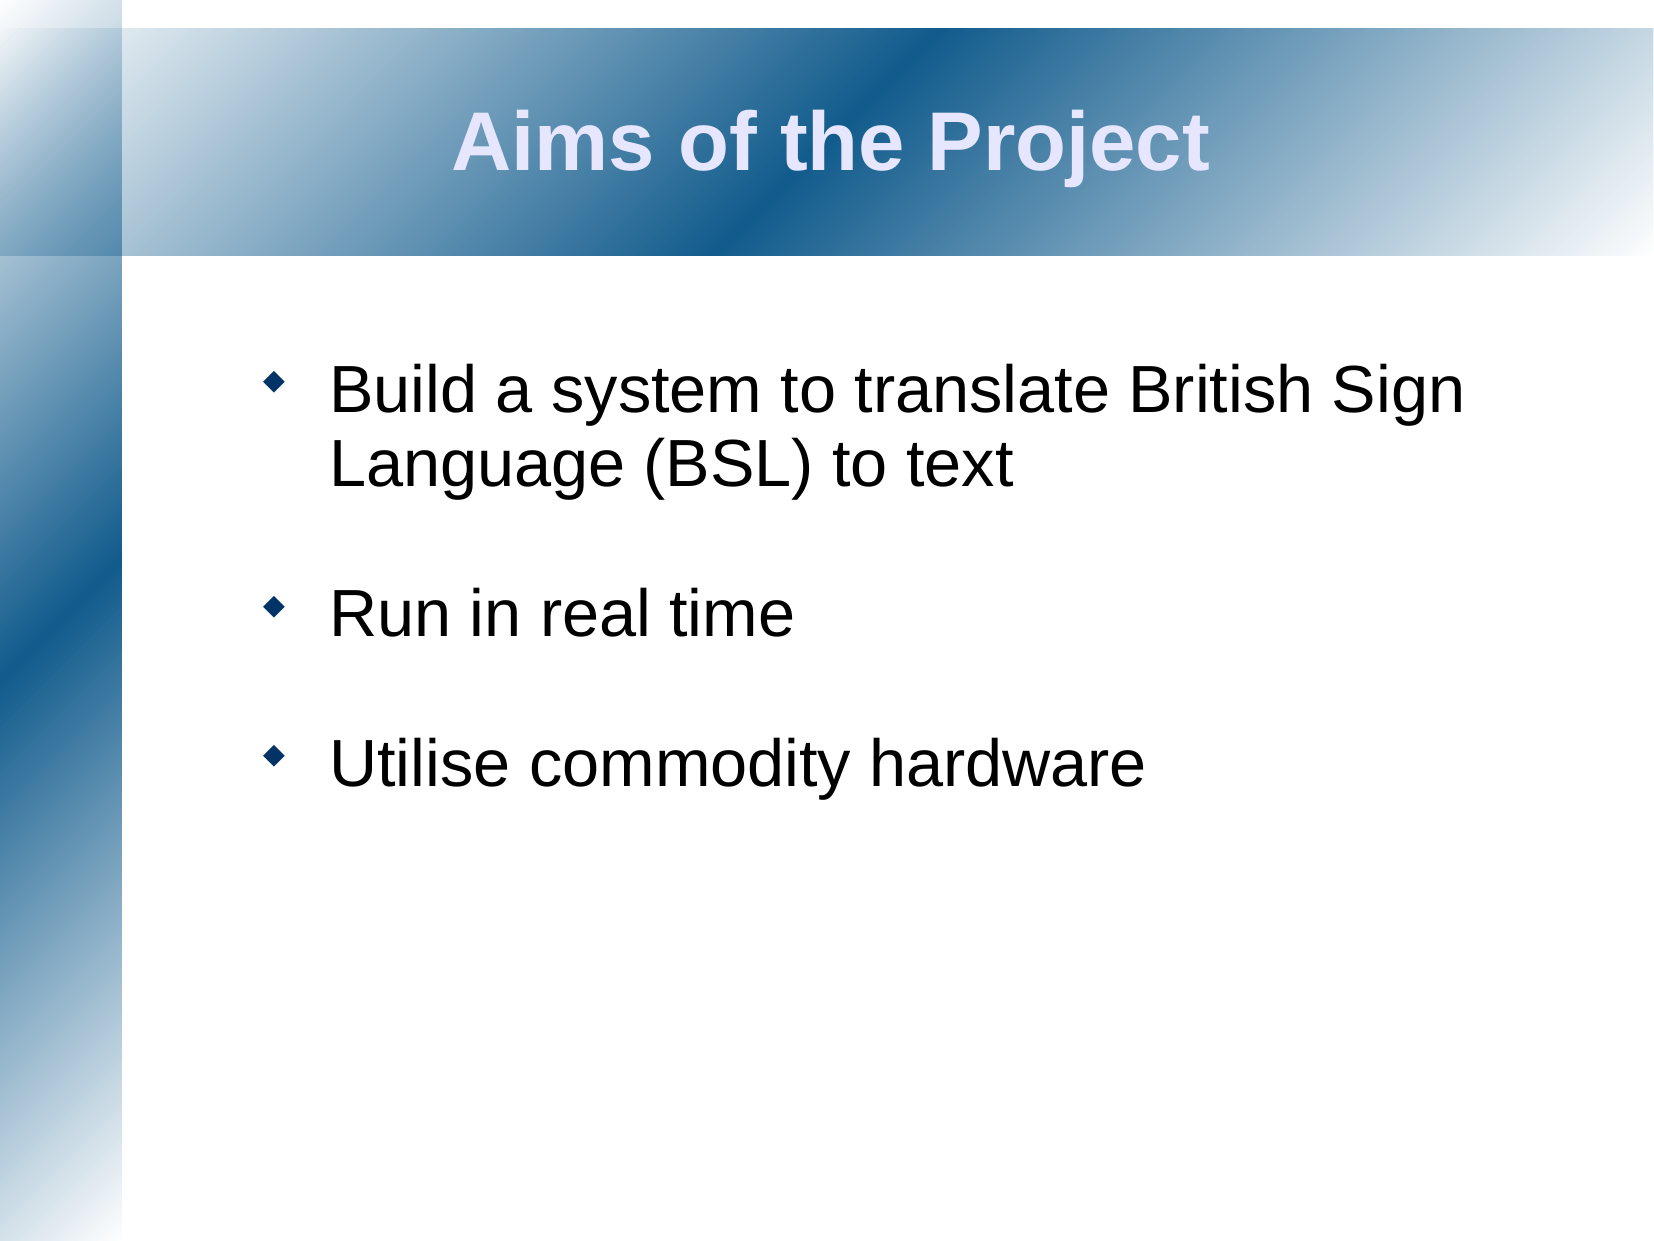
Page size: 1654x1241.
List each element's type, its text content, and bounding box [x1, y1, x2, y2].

title Aims of the Project [125, 37, 1538, 246]
list Build a system to translate British Sign Language (BSL) to text Run in real time Utilise commodity hardware [258, 351, 1633, 1207]
